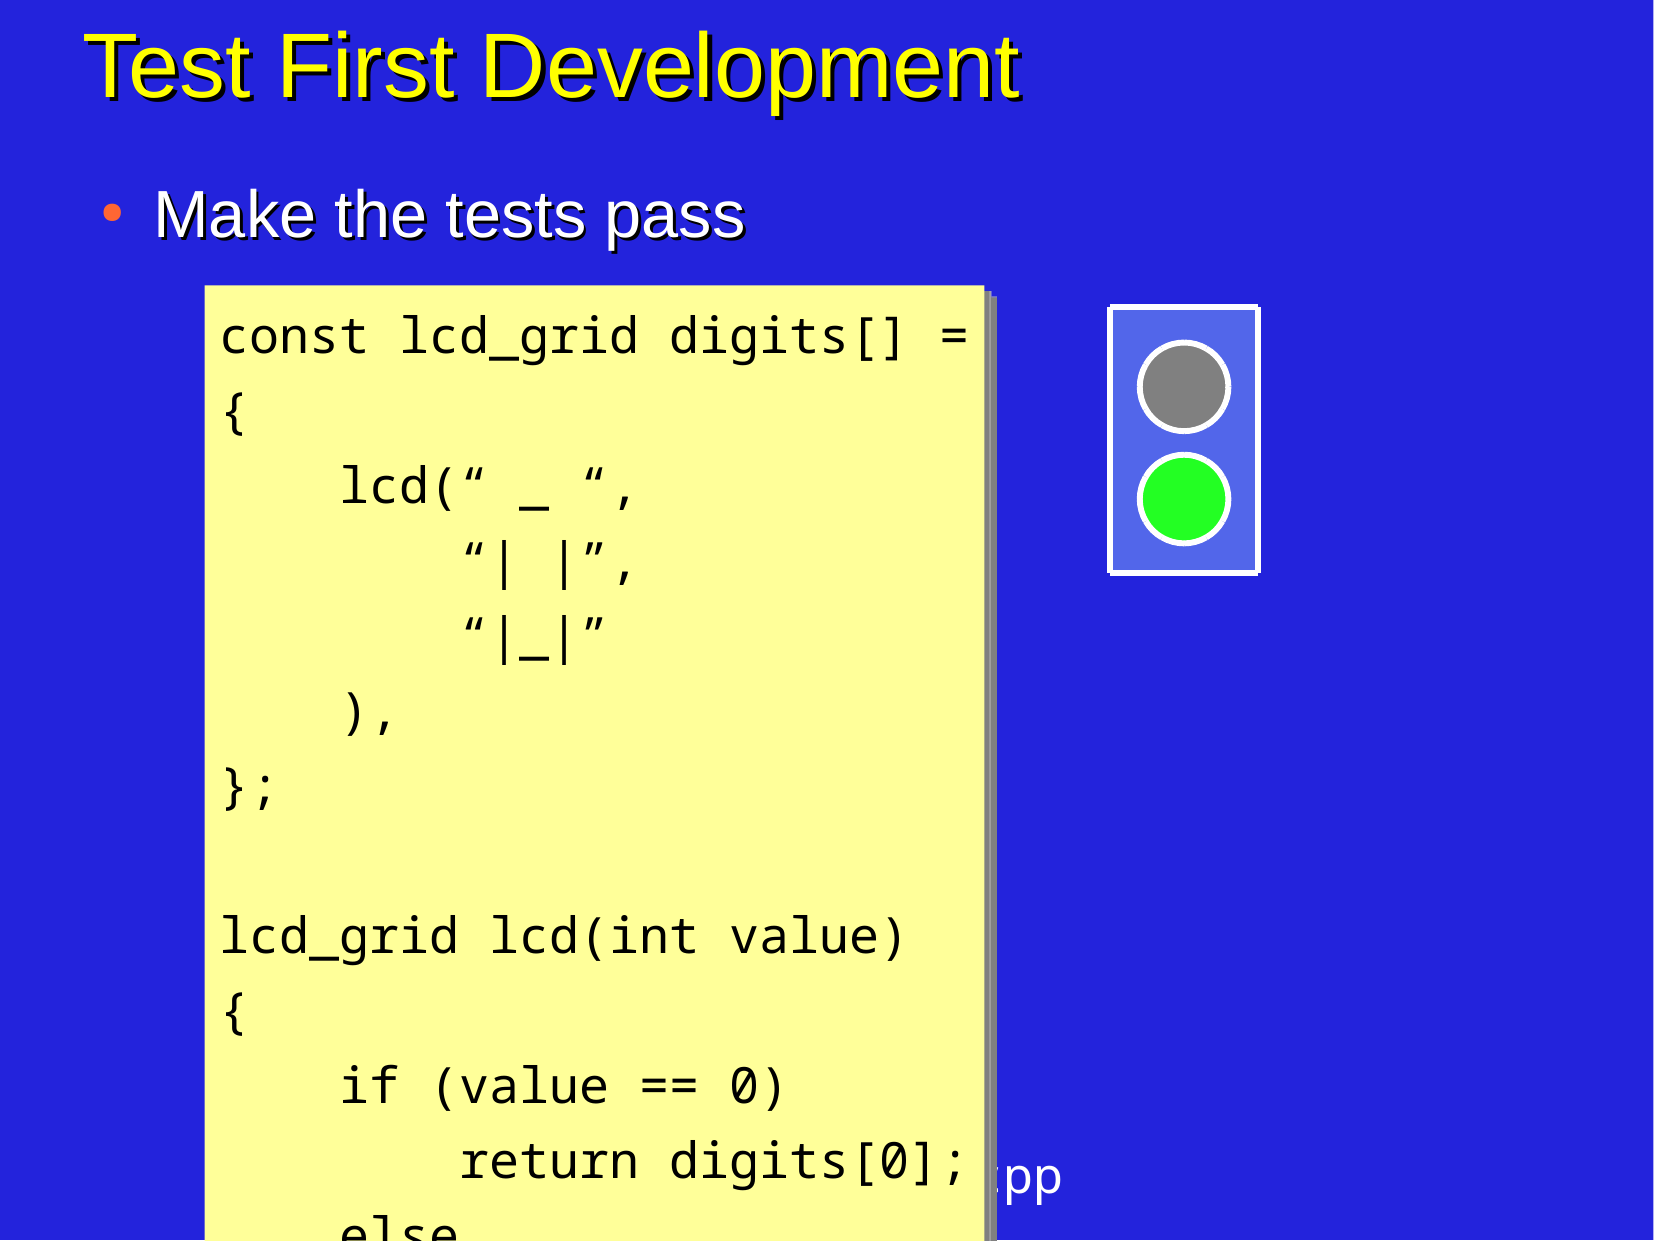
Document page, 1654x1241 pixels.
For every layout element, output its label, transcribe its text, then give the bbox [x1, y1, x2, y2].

text_box [1110, 307, 1258, 573]
title Test First Development [82, 2, 1571, 130]
list Make the tests pass [82, 177, 1571, 1182]
text_box const lcd_grid digits[] = { lcd(“ _ “, “| |”, “|_|” ), }; lcd_grid lcd(int value) { if (value == 0) return digits[0]; else throw “to do”; } [204, 285, 985, 1241]
text_box lcd.cpp [991, 1132, 1079, 1241]
